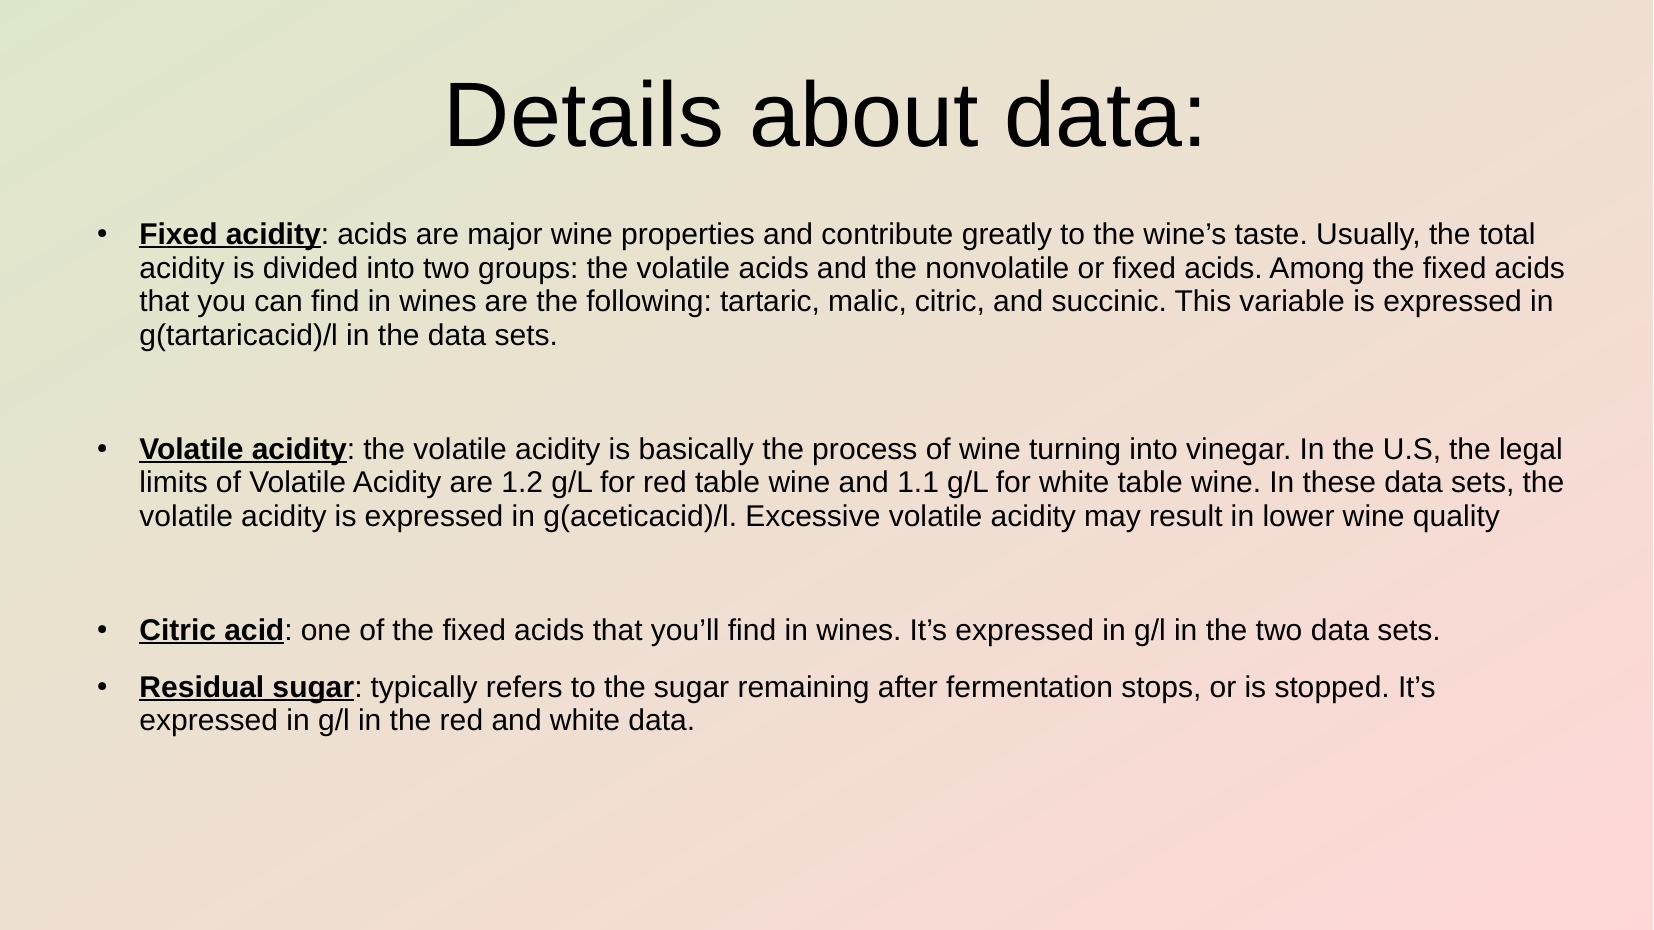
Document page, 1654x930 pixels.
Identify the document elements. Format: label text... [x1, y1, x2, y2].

title Details about data: [82, 37, 1571, 193]
list Fixed acidity: acids are major wine properties and contribute greatly to the wine’s taste. Usually, the total acidity is divided into two groups: the volatile acids and the nonvolatile or fixed acids. Among the fixed acids that you can find in wines are the following: tartaric, malic, citric, and succinic. This variable is expressed in g(tartaricacid)/l in the data sets. Volatile acidity: the volatile acidity is basically the process of wine turning into vinegar. In the U.S, the legal limits of Volatile Acidity are 1.2 g/L for red table wine and 1.1 g/L for white table wine. In these data sets, the volatile acidity is expressed in g(aceticacid)/l. Excessive volatile acidity may result in lower wine quality Citric acid: one of the fixed acids that you’ll find in wines. It’s expressed in g/l in the two data sets. Residual sugar: typically refers to the sugar remaining after fermentation stops, or is stopped. It’s expressed in g/l in the red and white data. [82, 217, 1571, 757]
